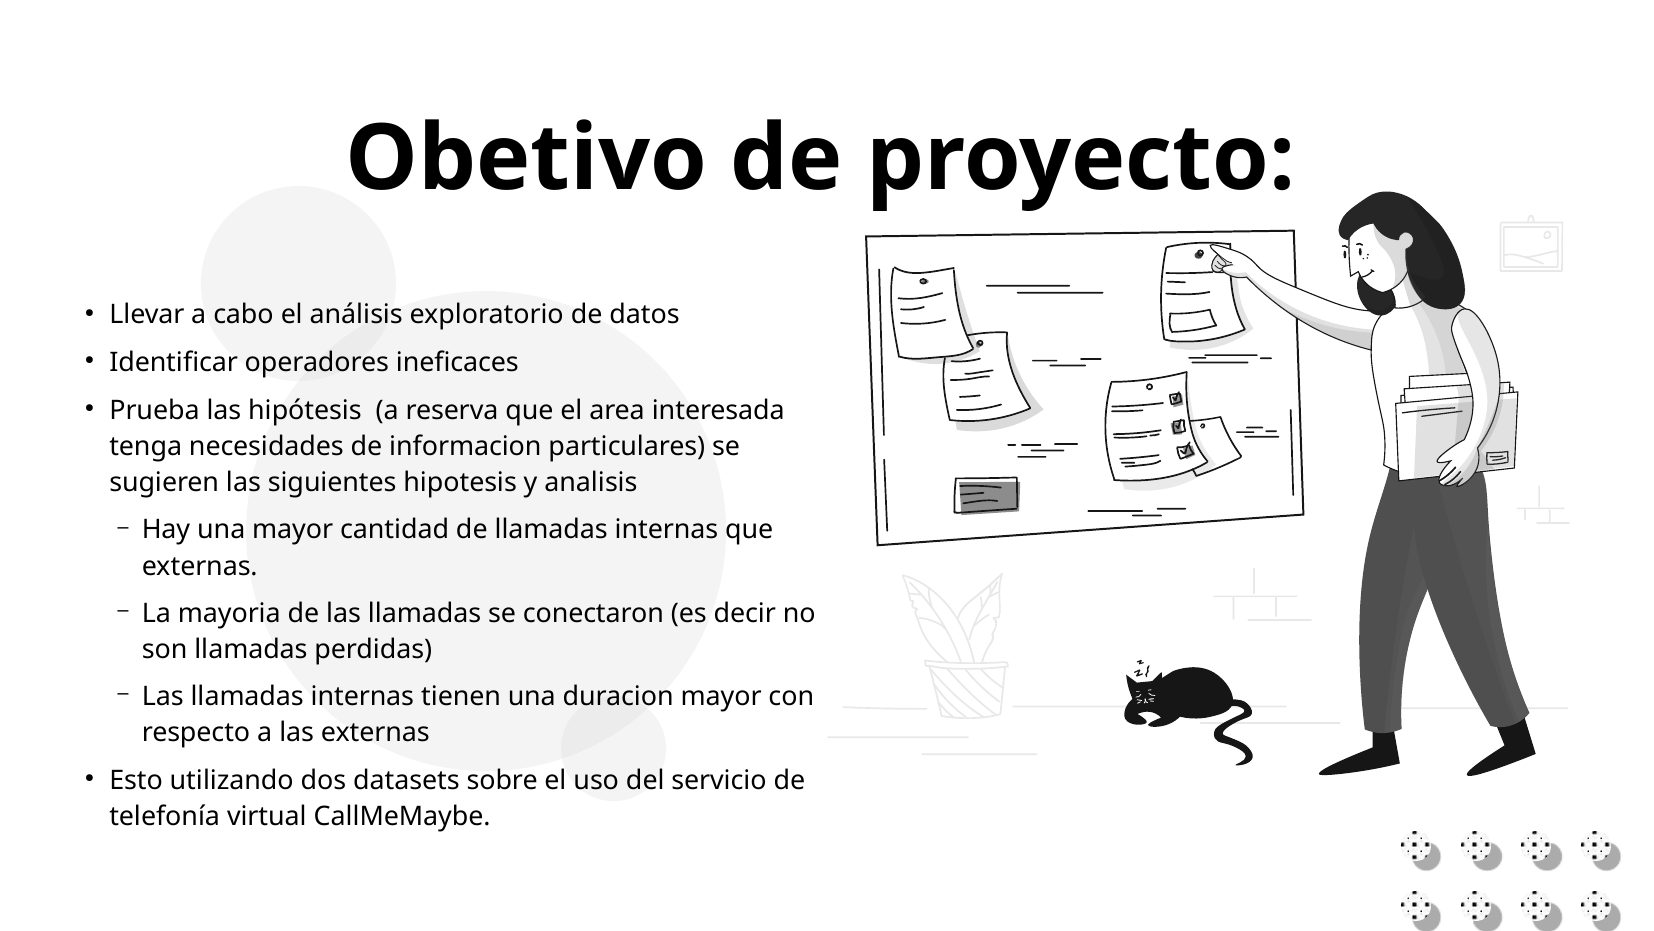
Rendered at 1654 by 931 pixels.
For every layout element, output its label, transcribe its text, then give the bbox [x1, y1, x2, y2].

picture [1461, 890, 1492, 922]
picture [1461, 830, 1492, 862]
picture [1580, 890, 1612, 922]
picture [1400, 890, 1432, 922]
picture [1520, 831, 1552, 862]
picture [1520, 890, 1552, 922]
list Llevar a cabo el análisis exploratorio de datos Identificar operadores ineficaces Prueba las hipótesis (a reserva que el area interesada tenga necesidades de informacion particulares) se sugieren las siguientes hipotesis y analisis Hay una mayor cantidad de llamadas internas que externas. La mayoria de las llamadas se conectaron (es decir no son llamadas perdidas) Las llamadas internas tienen una duracion mayor con respecto a las externas Esto utilizando dos datasets sobre el uso del servicio de telefonía virtual CallMeMaybe. [76, 295, 857, 835]
title Obetivo de proyecto: [76, 76, 1565, 233]
picture [1400, 830, 1432, 862]
picture [1580, 830, 1612, 862]
